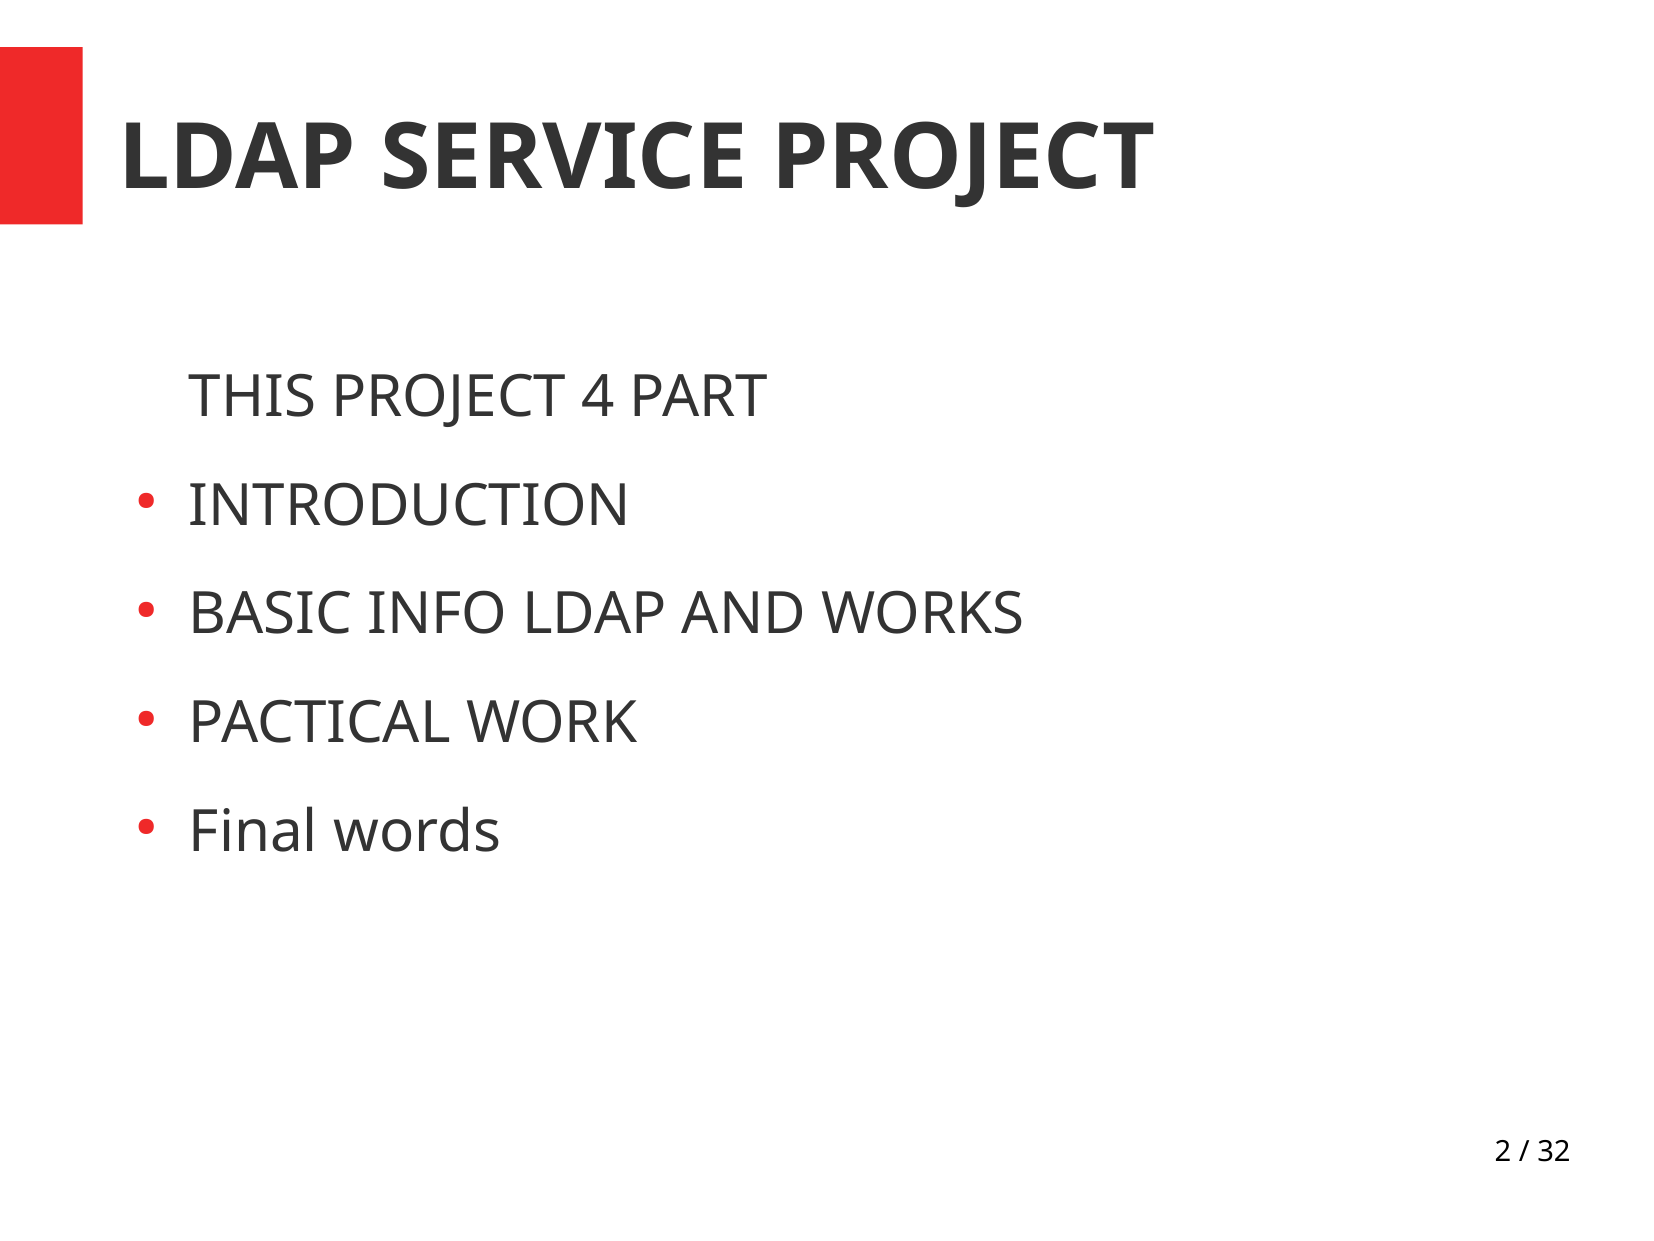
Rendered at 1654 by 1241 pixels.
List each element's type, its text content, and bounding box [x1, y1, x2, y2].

title LDAP SERVICE PROJECT [118, 49, 1571, 257]
list THIS PROJECT 4 PART INTRODUCTION BASIC INFO LDAP AND WORKS PACTICAL WORK Final words [118, 354, 1536, 1074]
